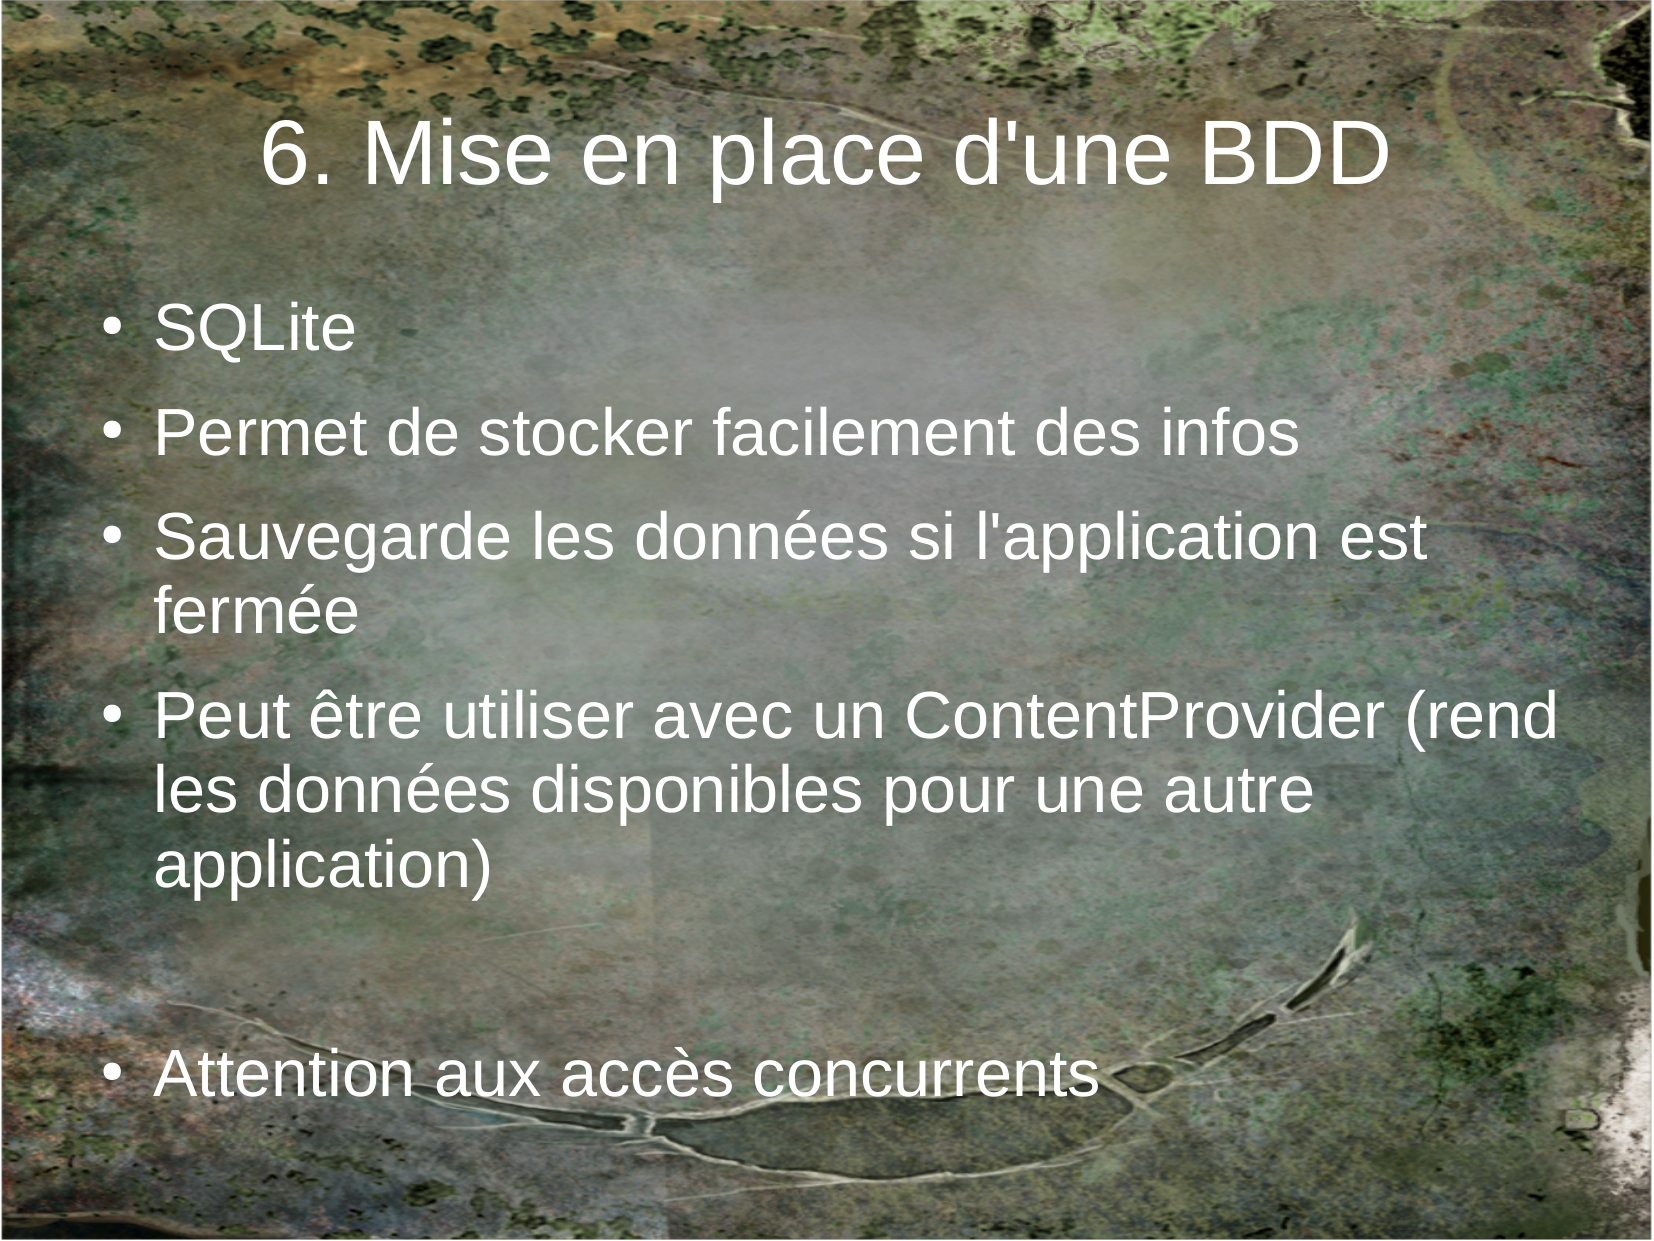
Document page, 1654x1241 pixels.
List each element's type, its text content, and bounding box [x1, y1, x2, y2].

list SQLite Permet de stocker facilement des infos Sauvegarde les données si l'application est fermée Peut être utiliser avec un ContentProvider (rend les données disponibles pour une autre application) Attention aux accès concurrents [82, 290, 1571, 1010]
title 6. Mise en place d'une BDD [82, 49, 1571, 257]
picture [0, 0, 1654, 1241]
